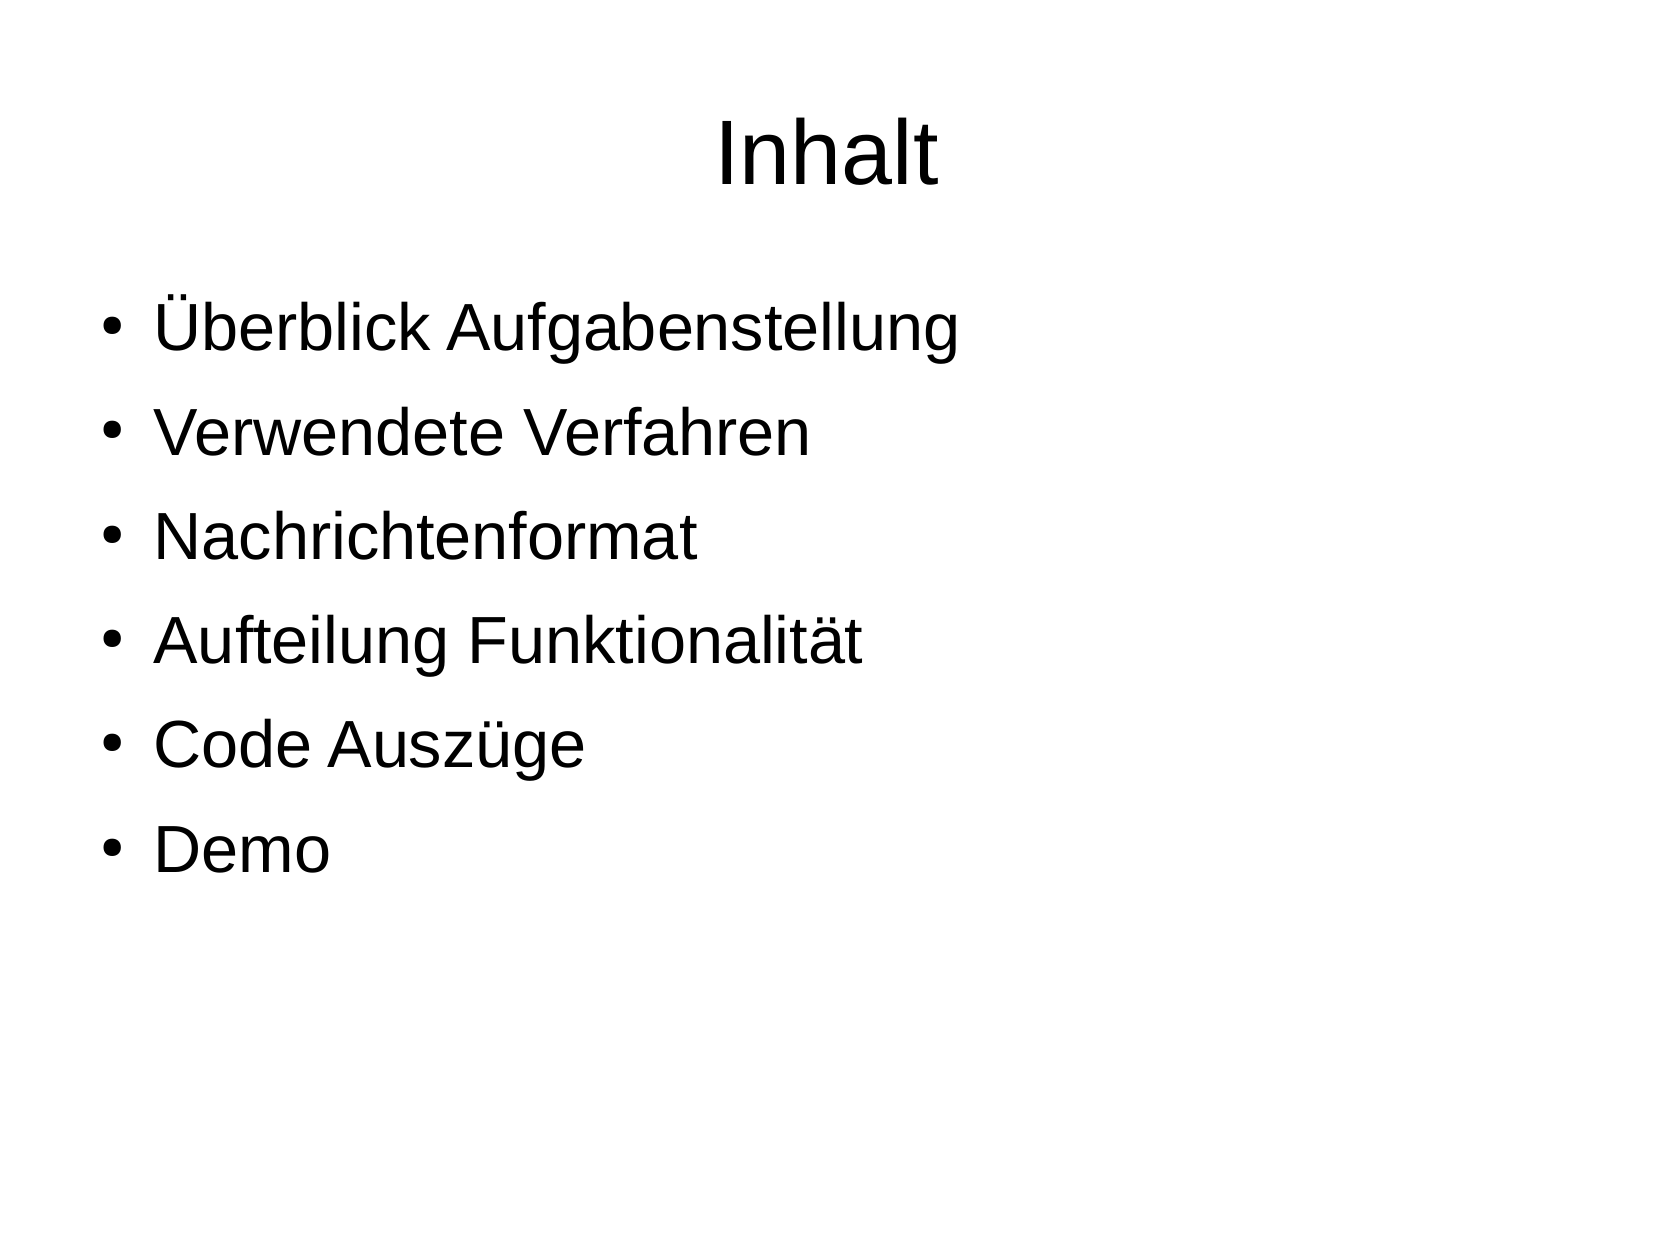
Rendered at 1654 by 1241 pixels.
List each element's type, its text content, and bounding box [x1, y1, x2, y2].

list Überblick Aufgabenstellung Verwendete Verfahren Nachrichtenformat Aufteilung Funktionalität Code Auszüge Demo [82, 290, 1571, 1010]
title Inhalt [82, 49, 1571, 257]
